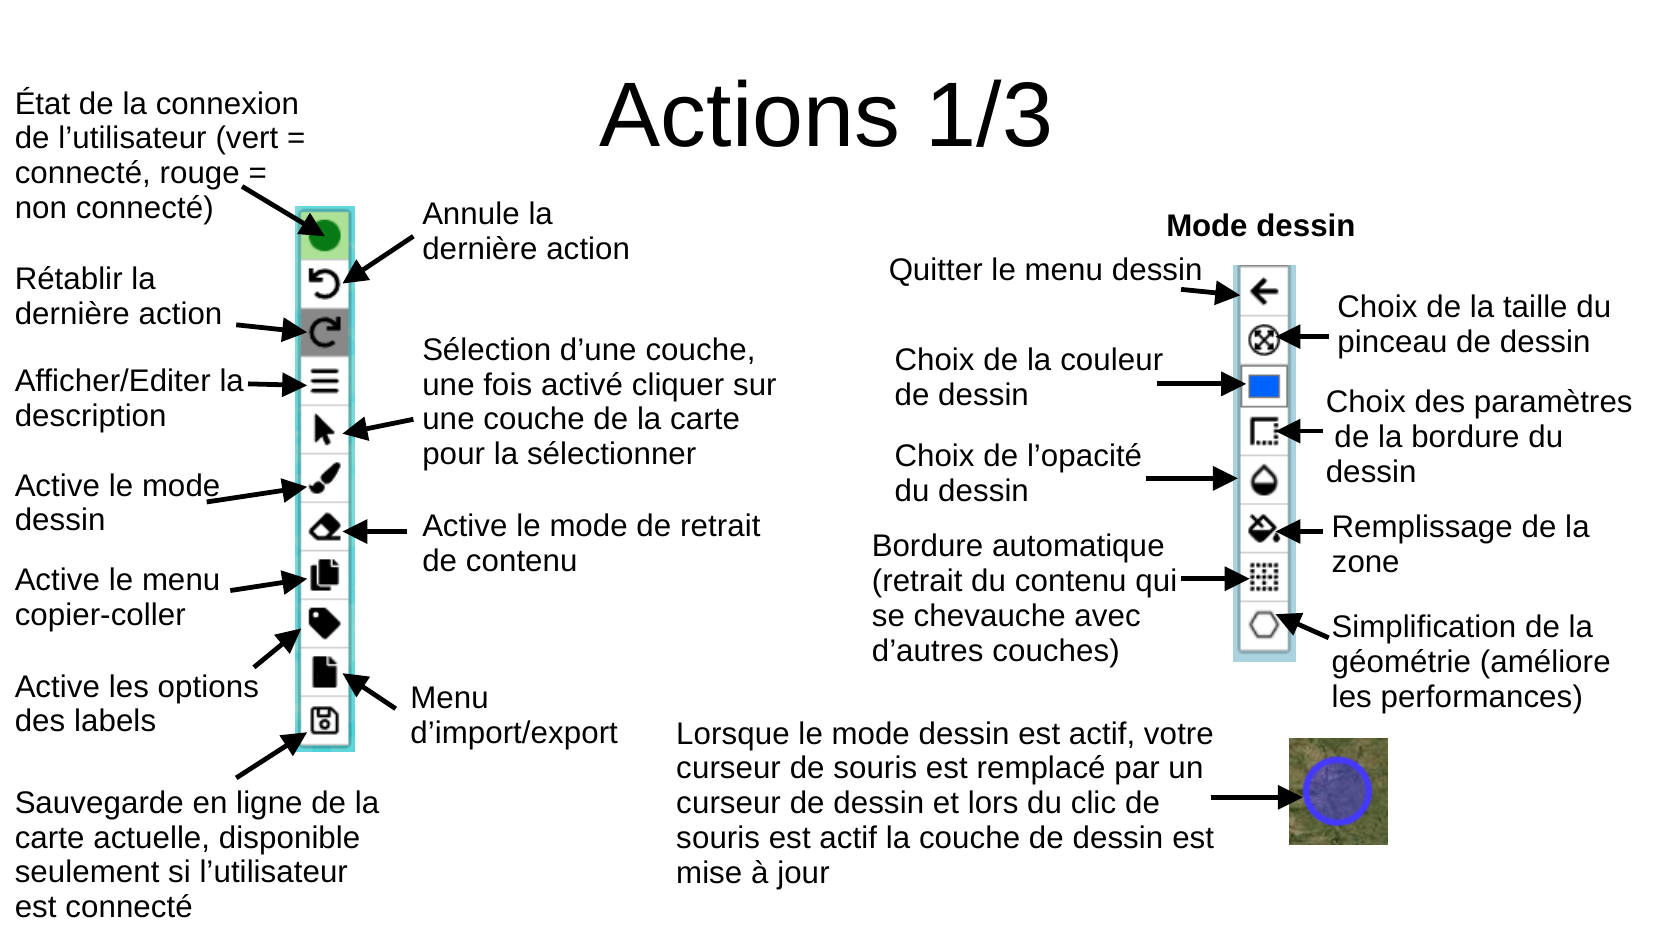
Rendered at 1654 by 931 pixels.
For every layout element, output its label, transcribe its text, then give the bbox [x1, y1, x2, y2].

text_box Choix des paramètres de la bordure du dessin [1311, 377, 1654, 497]
text_box Active le menu copier-coller [0, 555, 278, 640]
text_box Quitter le menu dessin [874, 244, 1223, 304]
text_box Lorsque le mode dessin est actif, votre curseur de souris est remplacé par un curseur de dessin et lors du clic de souris est actif la couche de dessin est mise à jour [661, 708, 1252, 931]
text_box Rétablir la dernière action [0, 253, 266, 339]
picture [1289, 738, 1388, 845]
text_box Choix de la taille du pinceau de dessin [1322, 281, 1642, 367]
text_box Remplissage de la zone [1316, 501, 1654, 587]
text_box Choix de l’opacité du dessin [879, 431, 1182, 516]
text_box Mode dessin [1151, 200, 1388, 266]
text_box Sélection d’une couche, une fois activé cliquer sur une couche de la carte pour la sélectionner [407, 324, 804, 479]
text_box Sauvegarde en ligne de la carte actuelle, disponible seulement si l’utilisateur est connecté [0, 777, 414, 931]
picture [1233, 266, 1296, 662]
text_box Afficher/Editer la description [0, 355, 266, 441]
text_box Simplification de la géométrie (améliore les performances) [1316, 602, 1654, 722]
text_box Active le mode dessin [0, 460, 278, 545]
text_box Bordure automatique (retrait du contenu qui se chevauche avec d’autres couches) [857, 521, 1211, 686]
text_box Annule la dernière action [407, 188, 674, 274]
text_box Active les options des labels [0, 661, 278, 746]
text_box Active le mode de retrait de contenu [407, 501, 792, 621]
text_box État de la connexion de l’utilisateur (vert = connecté, rouge = non connecté) [0, 78, 325, 233]
title Actions 1/3 [82, 37, 1571, 193]
picture [295, 206, 355, 752]
text_box Menu d’import/export [395, 673, 674, 758]
text_box Choix de la couleur de dessin [879, 335, 1188, 420]
